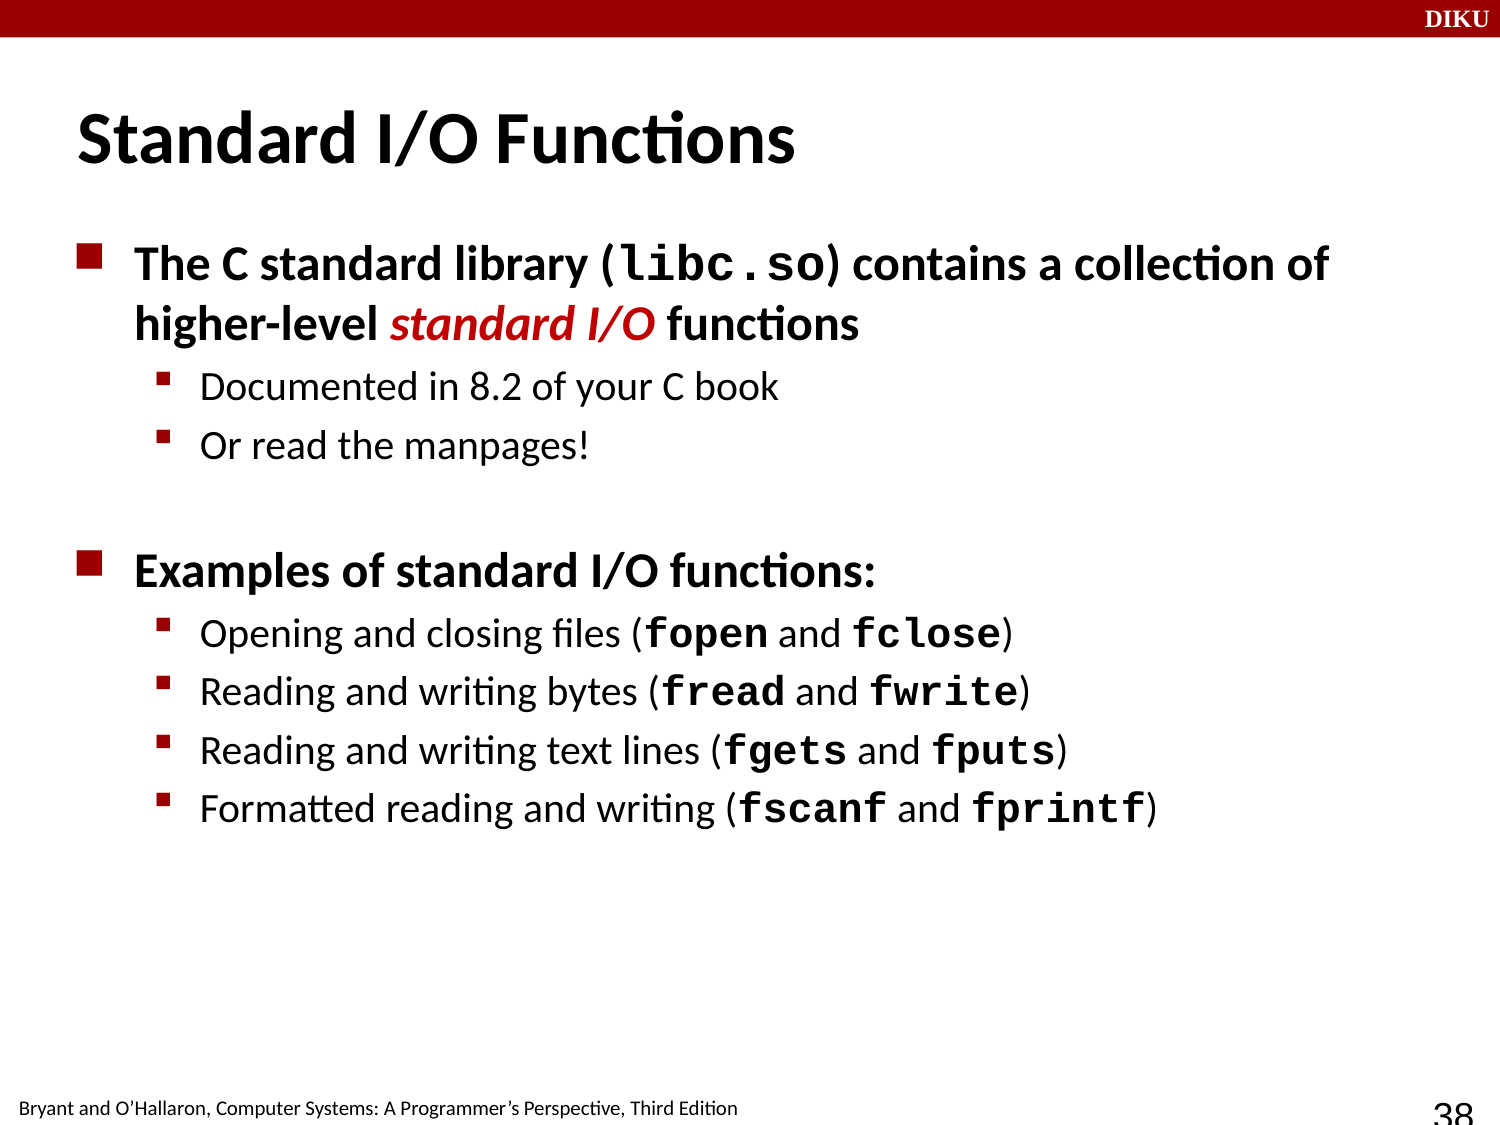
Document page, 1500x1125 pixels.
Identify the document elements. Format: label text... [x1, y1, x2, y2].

text_box The C standard library (libc.so) contains a collection of higher-level standard I/O functions Documented in 8.2 of your C book Or read the manpages! Examples of standard I/O functions: Opening and closing files (fopen and fclose) Reading and writing bytes (fread and fwrite) Reading and writing text lines (fgets and fputs) Formatted reading and writing (fscanf and fprintf) [63, 223, 1359, 1039]
text_box Standard I/O Functions [62, 71, 1309, 197]
